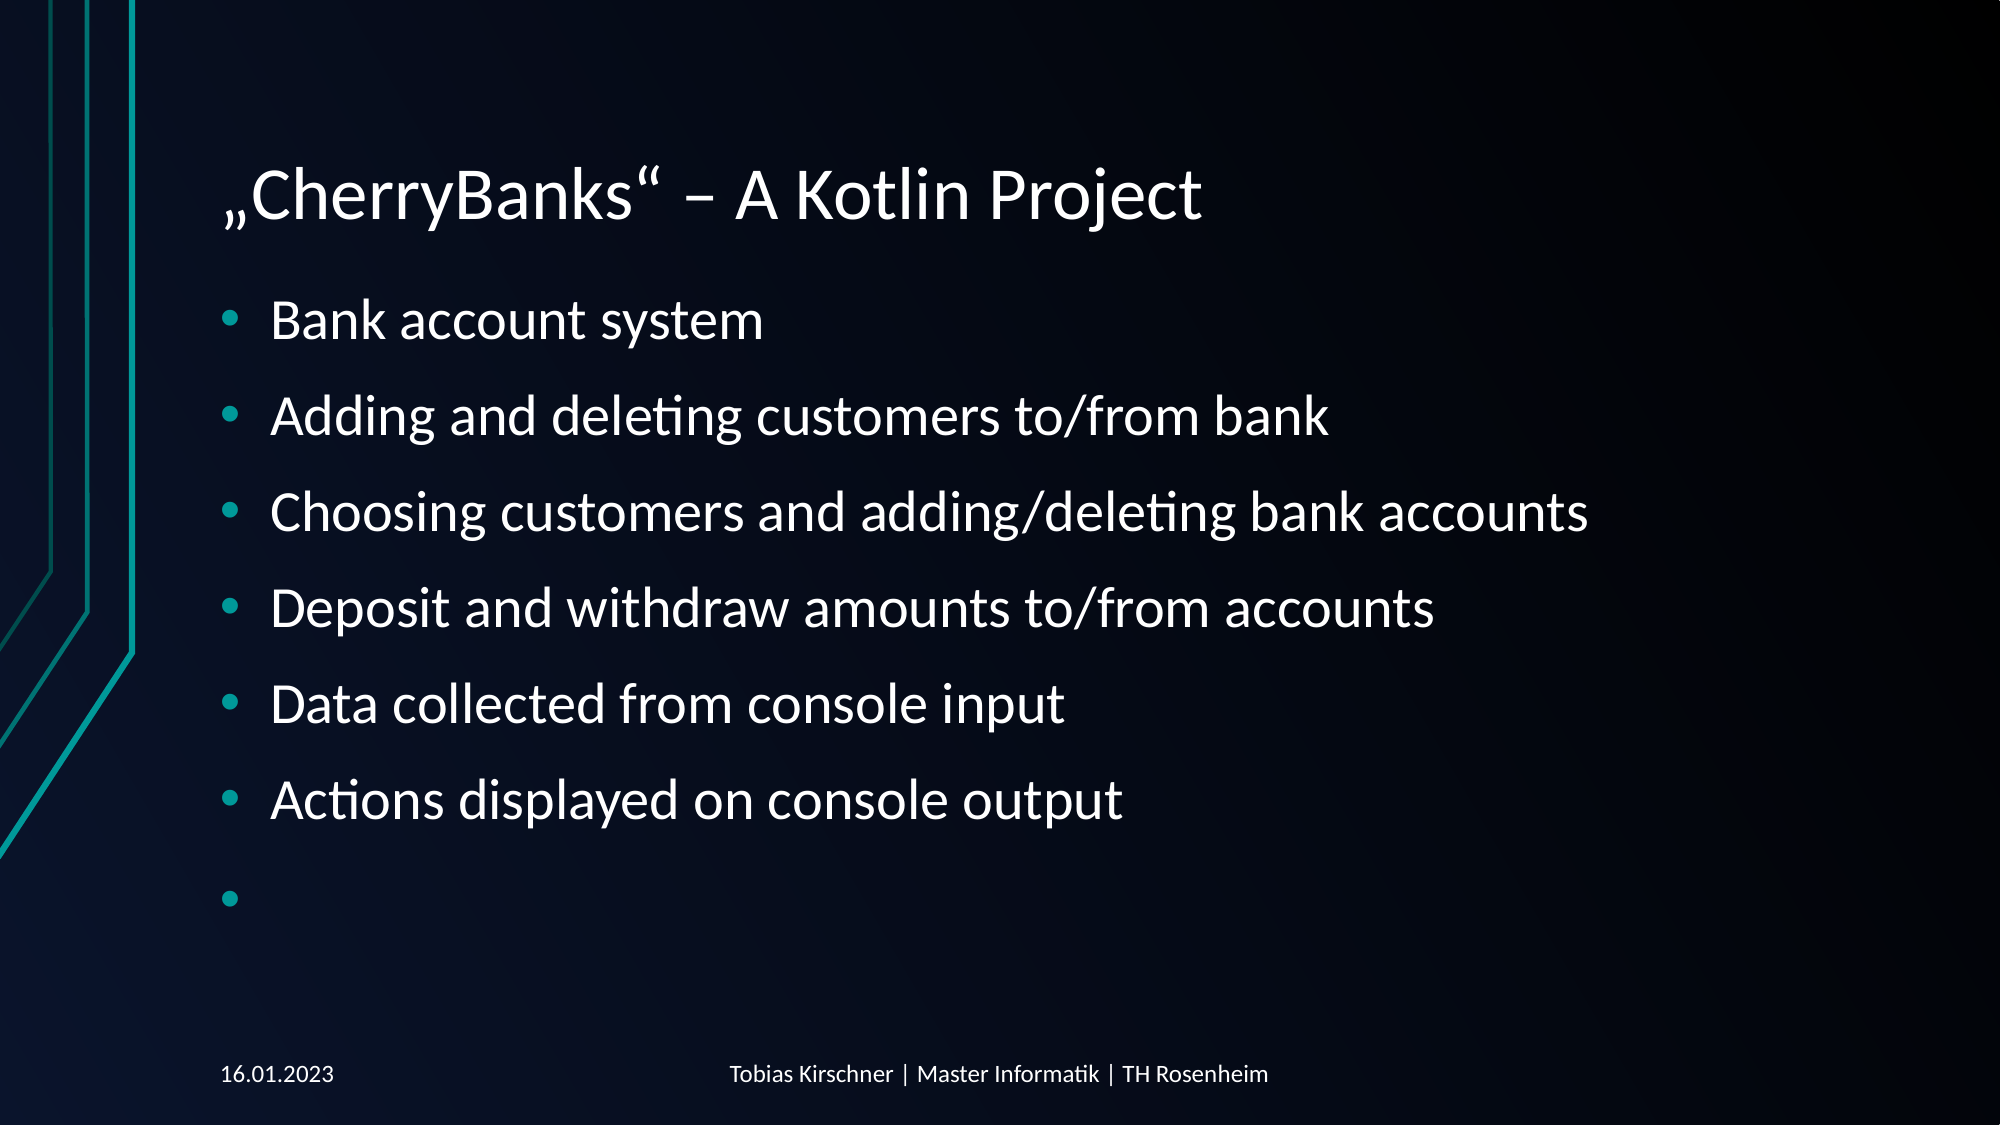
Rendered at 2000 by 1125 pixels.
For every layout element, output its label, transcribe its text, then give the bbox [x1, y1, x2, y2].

title „CherryBanks“ – A Kotlin Project [199, 45, 1900, 246]
list Bank account system Adding and deleting customers to/from bank Choosing customers and adding/deleting bank accounts Deposit and withdraw amounts to/from accounts Data collected from console input Actions displayed on console output [199, 279, 1900, 1012]
text_box Tobias Kirschner | Master Informatik | TH Rosenheim [566, 1042, 1433, 1103]
text_box 16.01.2023 [199, 1042, 566, 1103]
